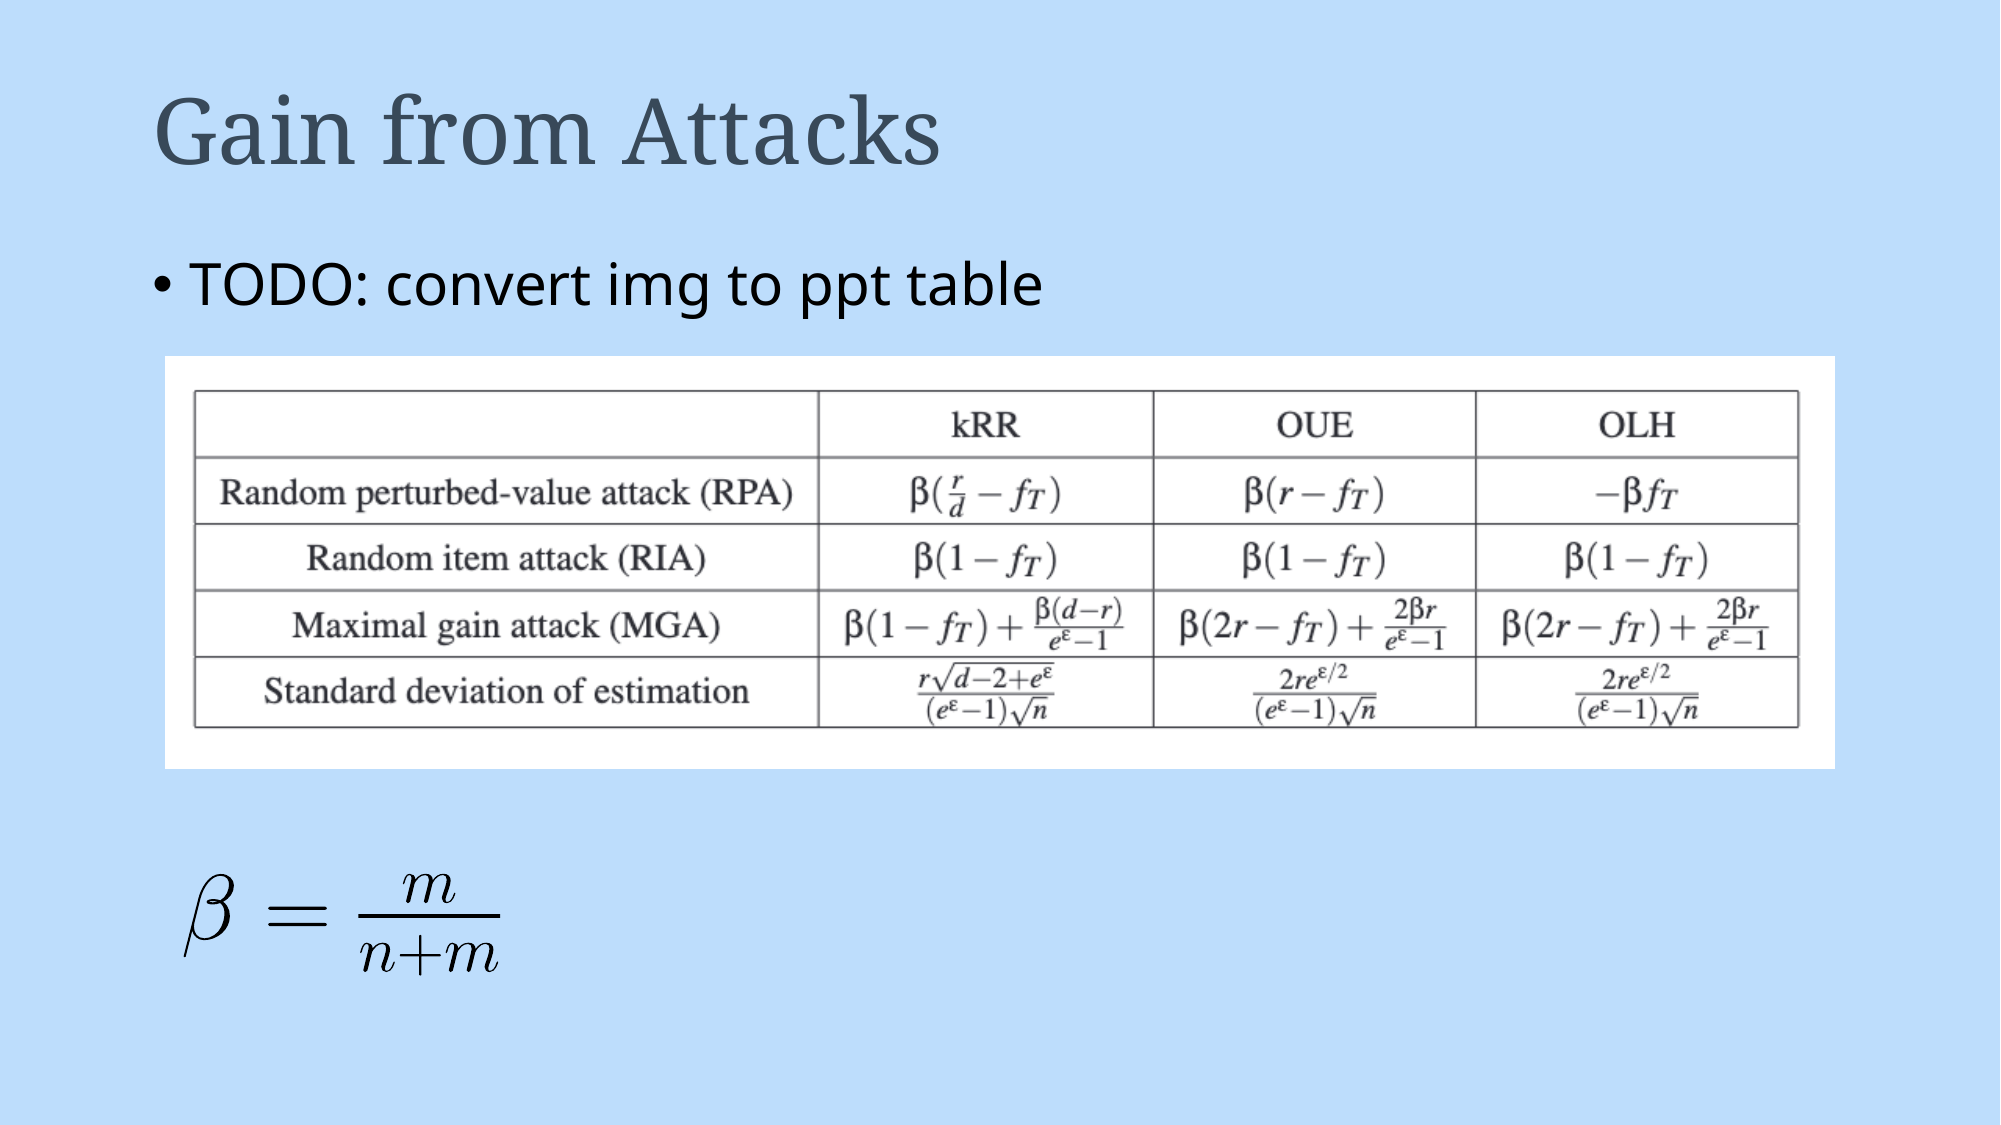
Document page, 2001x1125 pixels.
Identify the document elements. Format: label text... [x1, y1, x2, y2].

picture [0, 356, 1835, 1125]
list TODO: convert img to ppt table [137, 247, 1863, 1014]
title Gain from Attacks [137, 59, 1863, 211]
